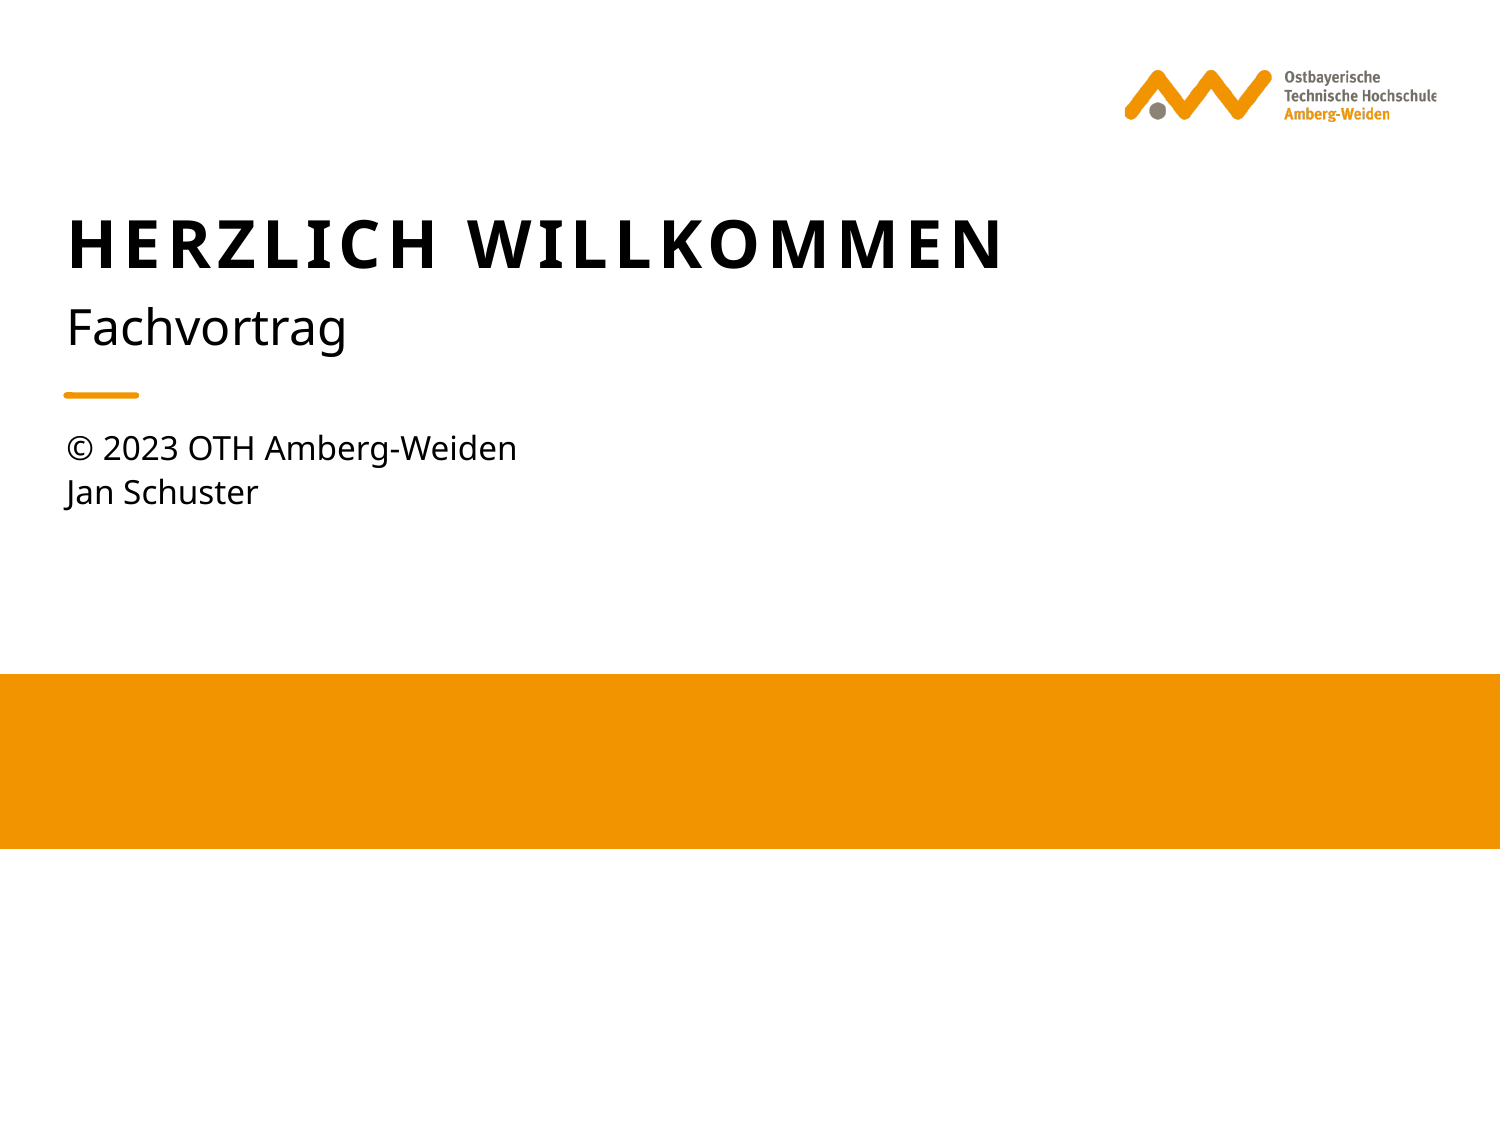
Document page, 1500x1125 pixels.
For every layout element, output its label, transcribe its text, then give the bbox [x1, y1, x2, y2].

list Fachvortrag [66, 302, 1434, 362]
list Jan Schuster [66, 475, 1434, 512]
title Herzlich Willkommen [66, 211, 1434, 300]
list © 2023 OTH Amberg-Weiden [66, 432, 1434, 468]
